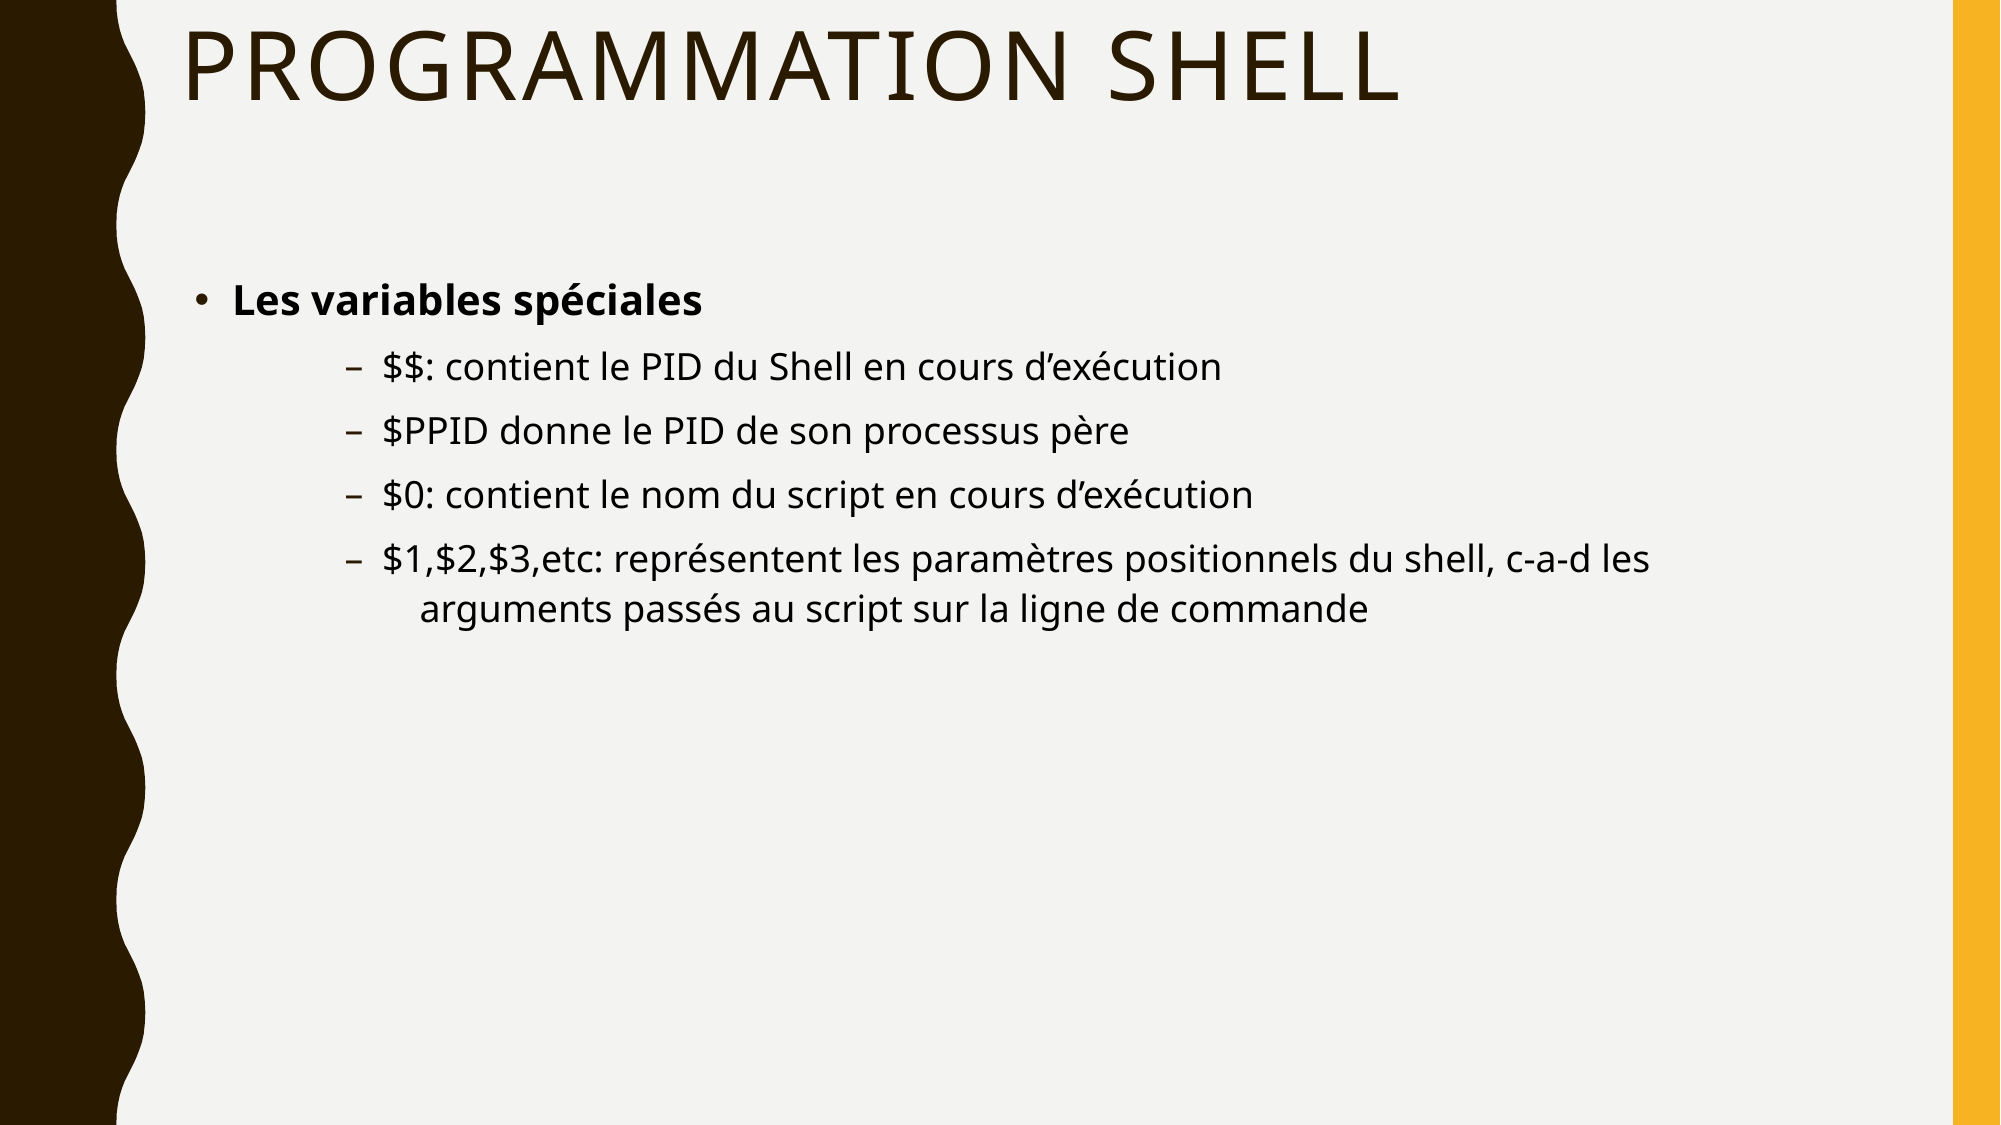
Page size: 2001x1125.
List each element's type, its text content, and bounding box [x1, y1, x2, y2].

title Programmation Shell [165, 10, 1835, 136]
list Les variables spéciales $$: contient le PID du Shell en cours d’exécution $PPID donne le PID de son processus père $0: contient le nom du script en cours d’exécution $1,$2,$3,etc: représentent les paramètres positionnels du shell, c-a-d les arguments passés au script sur la ligne de commande [179, 261, 1850, 691]
